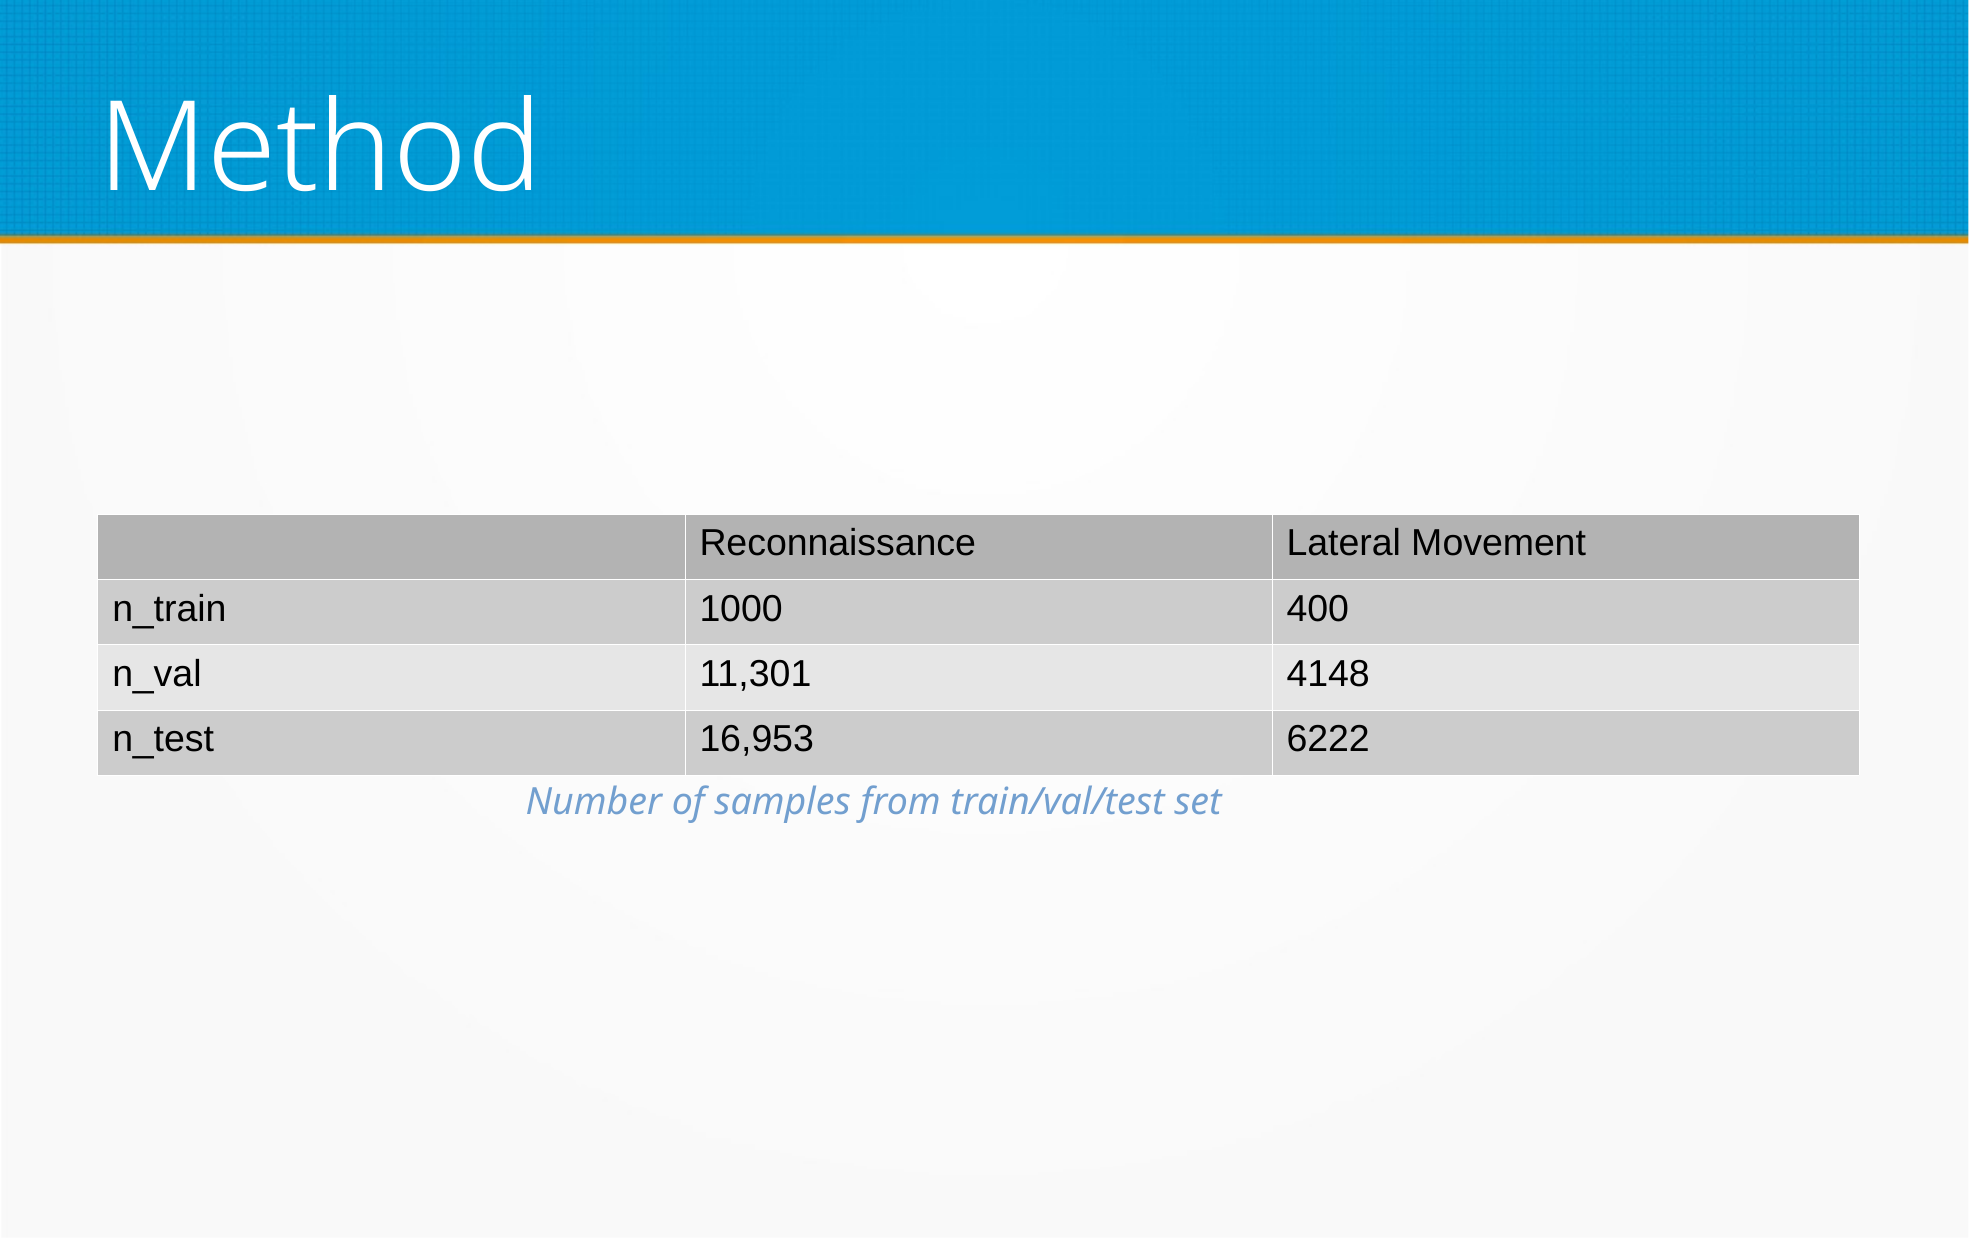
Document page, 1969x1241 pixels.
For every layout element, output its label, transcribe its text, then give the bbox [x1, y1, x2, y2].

table_cell 4148 [1273, 645, 1859, 710]
table_cell 1000 [686, 580, 1272, 644]
table_cell 400 [1273, 580, 1859, 644]
table_cell n_test [98, 711, 685, 775]
text_box Number of samples from train/val/test set [519, 714, 1583, 886]
table_cell n_train [98, 580, 685, 644]
table_cell 6222 [1273, 711, 1859, 775]
table_header Lateral Movement [1273, 515, 1859, 579]
table_cell n_val [98, 645, 685, 710]
title Method [98, 19, 1870, 227]
table_cell 11,301 [686, 645, 1272, 710]
table_header Reconnaissance [686, 515, 1272, 579]
picture [0, 233, 1969, 1241]
table_header [98, 515, 685, 579]
